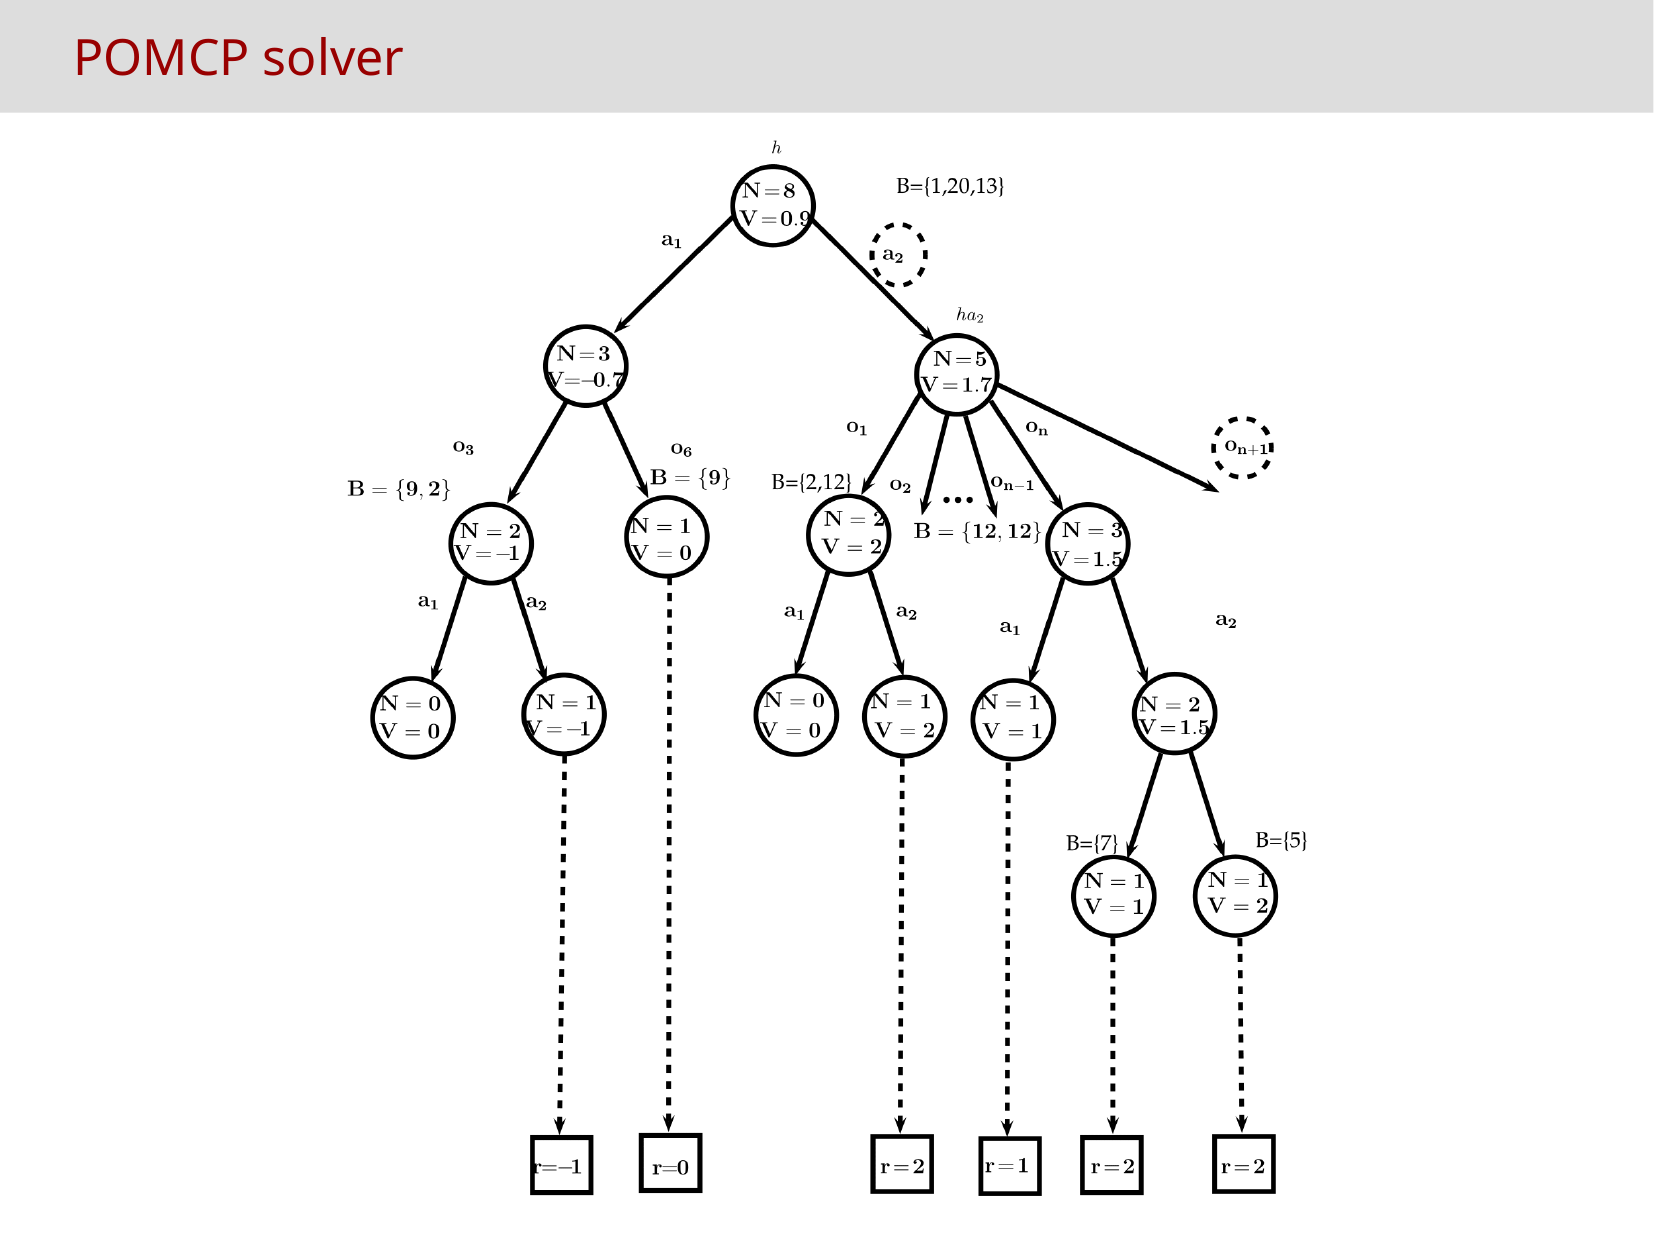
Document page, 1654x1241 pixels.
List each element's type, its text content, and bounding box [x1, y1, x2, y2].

title POMCP solver [0, 0, 1654, 113]
picture [262, 131, 1396, 1201]
